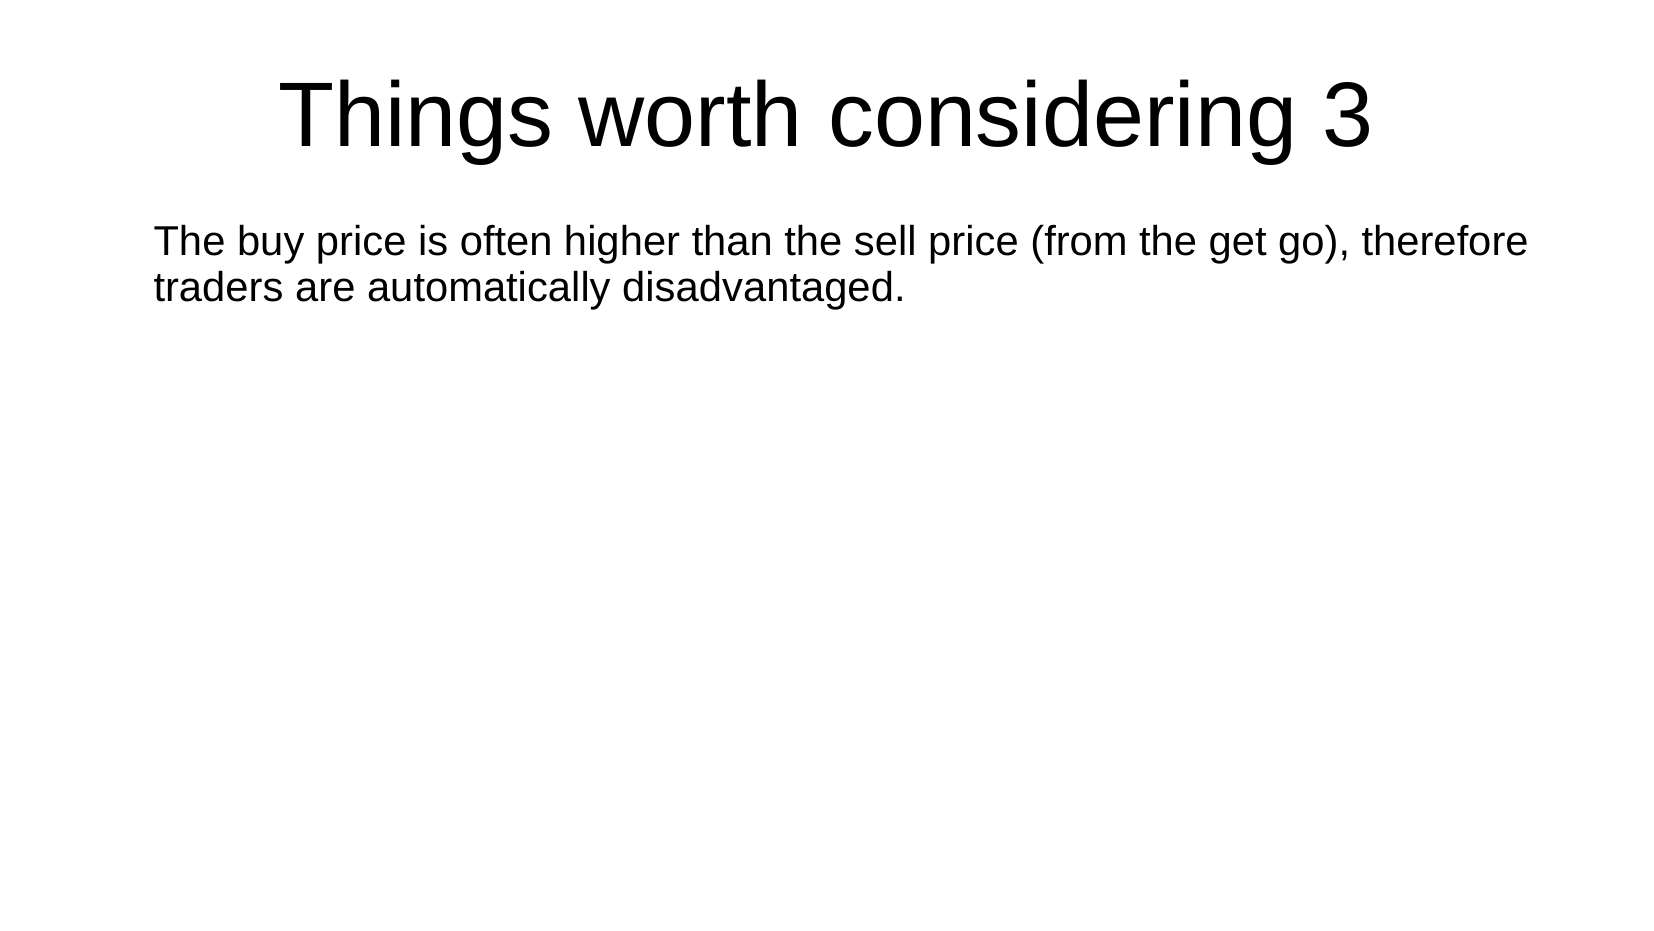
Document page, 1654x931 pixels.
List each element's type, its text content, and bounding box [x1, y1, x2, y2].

title Things worth considering 3 [82, 37, 1571, 193]
list The buy price is often higher than the sell price (from the get go), therefore traders are automatically disadvantaged. [82, 217, 1571, 757]
